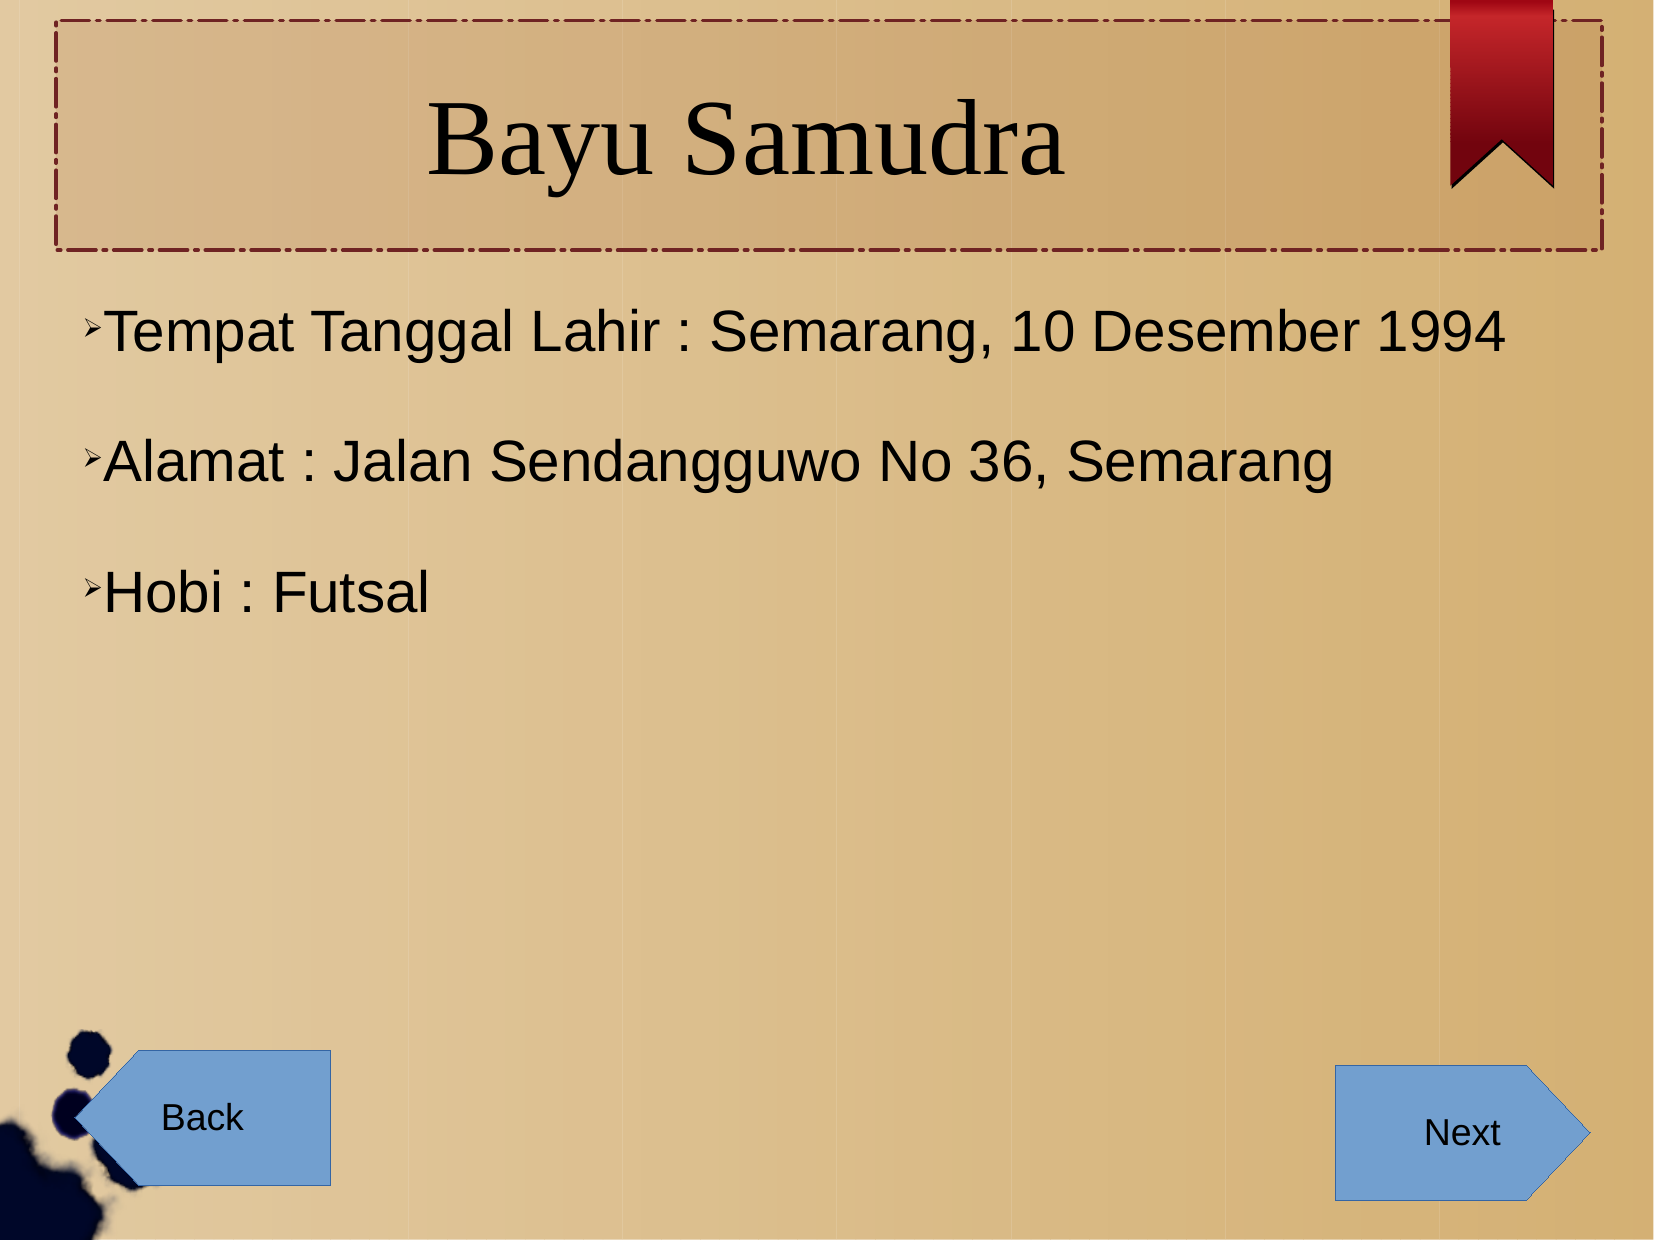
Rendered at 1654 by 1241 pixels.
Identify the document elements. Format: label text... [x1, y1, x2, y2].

title Bayu Samudra [82, 47, 1412, 229]
text_box Next [1335, 1065, 1591, 1201]
text_box Back [74, 1050, 331, 1186]
subtitle Tempat Tanggal Lahir : Semarang, 10 Desember 1994 Alamat : Jalan Sendangguwo No 36, Semarang Hobi : Futsal [82, 299, 1571, 1019]
